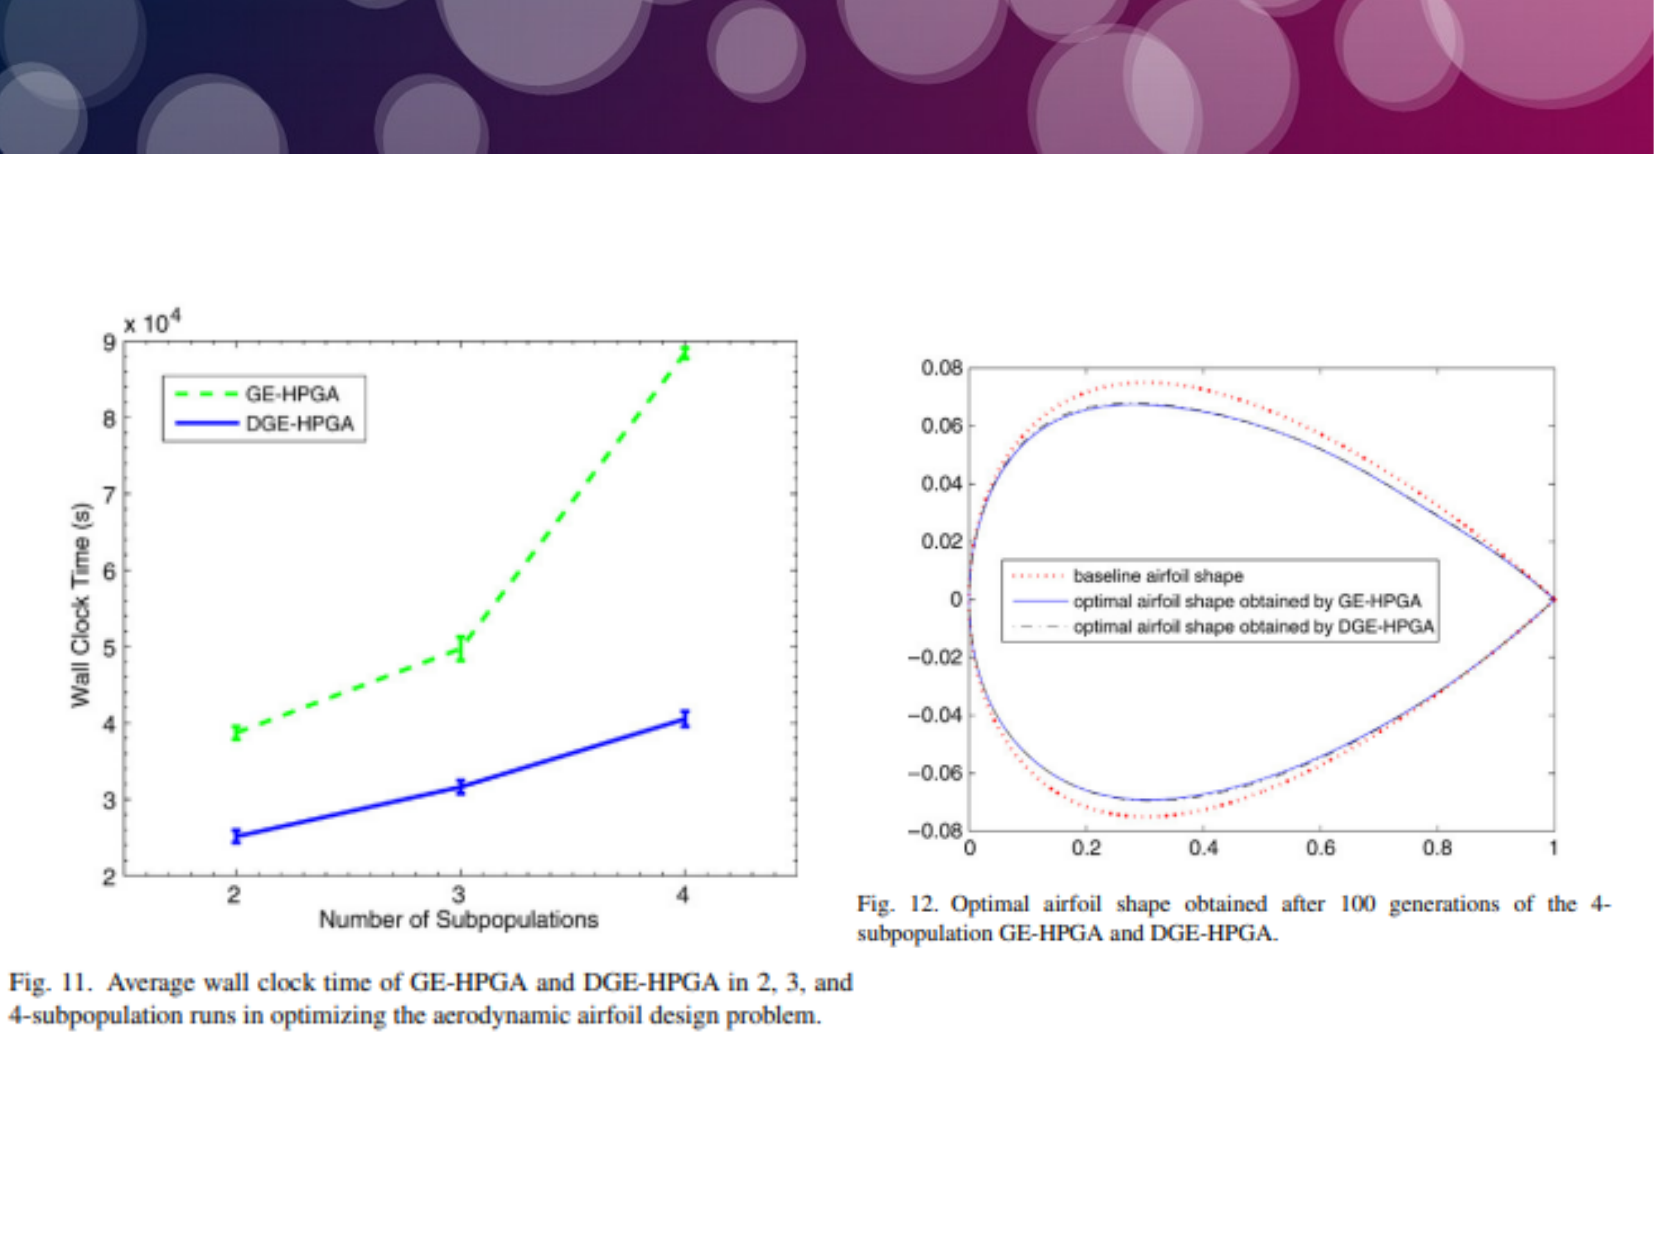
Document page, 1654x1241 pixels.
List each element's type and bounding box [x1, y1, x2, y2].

picture [0, 0, 1654, 154]
picture [4, 283, 1646, 1052]
